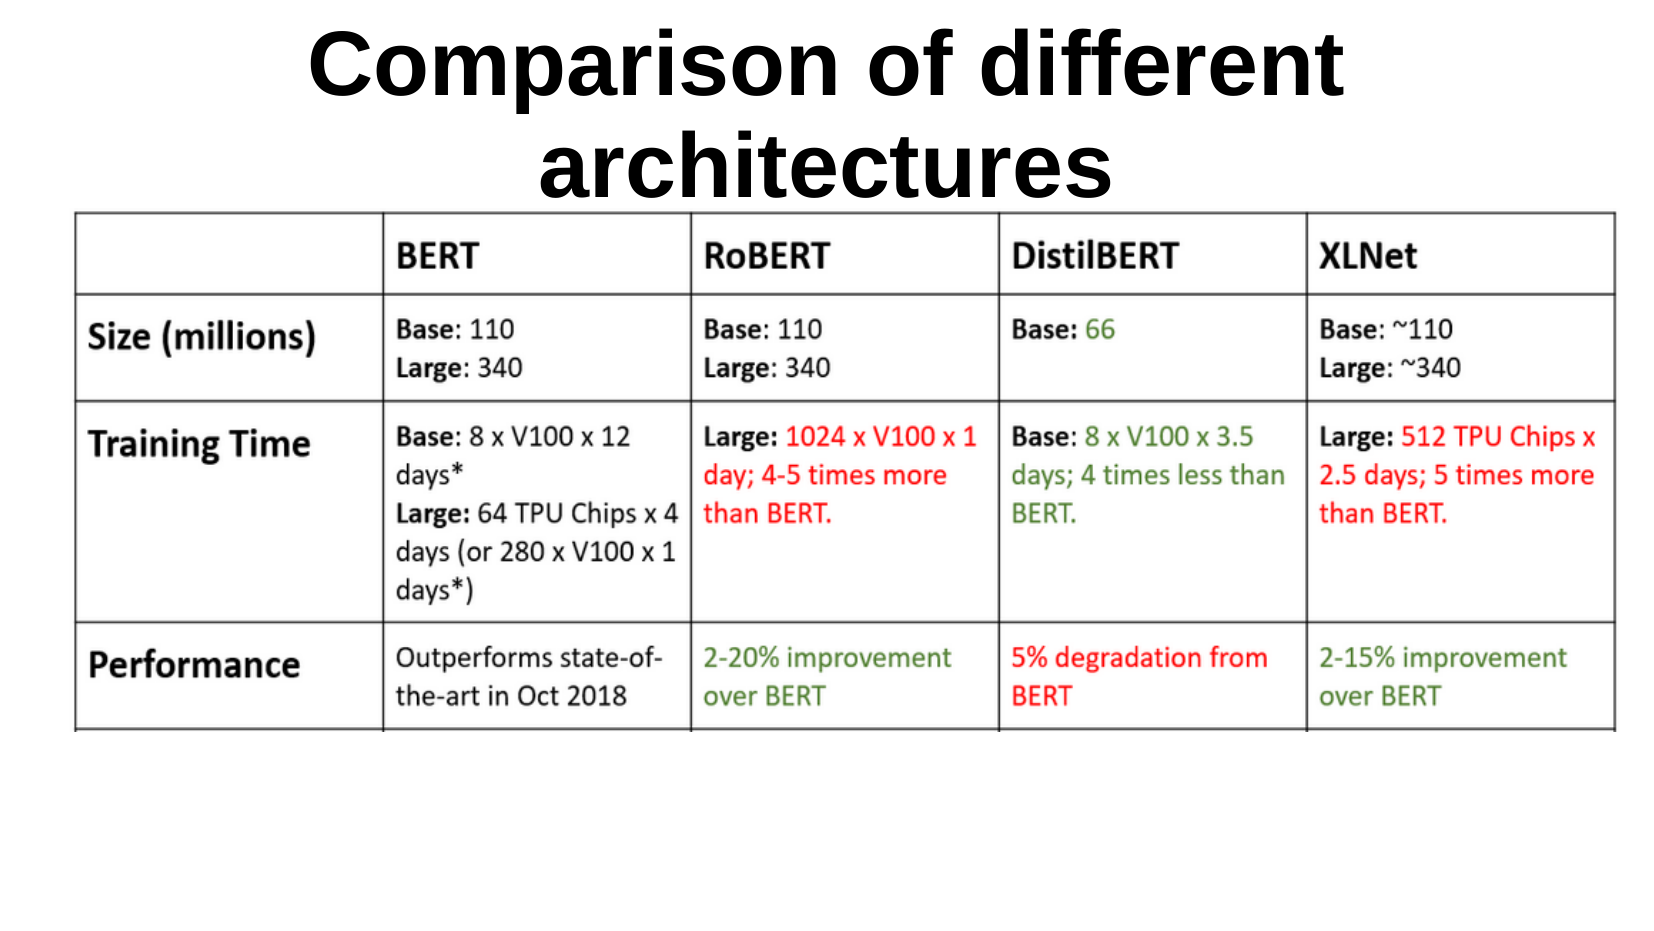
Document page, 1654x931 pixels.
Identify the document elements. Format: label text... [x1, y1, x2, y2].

picture [59, 201, 1625, 733]
title Comparison of different architectures [82, 12, 1571, 201]
